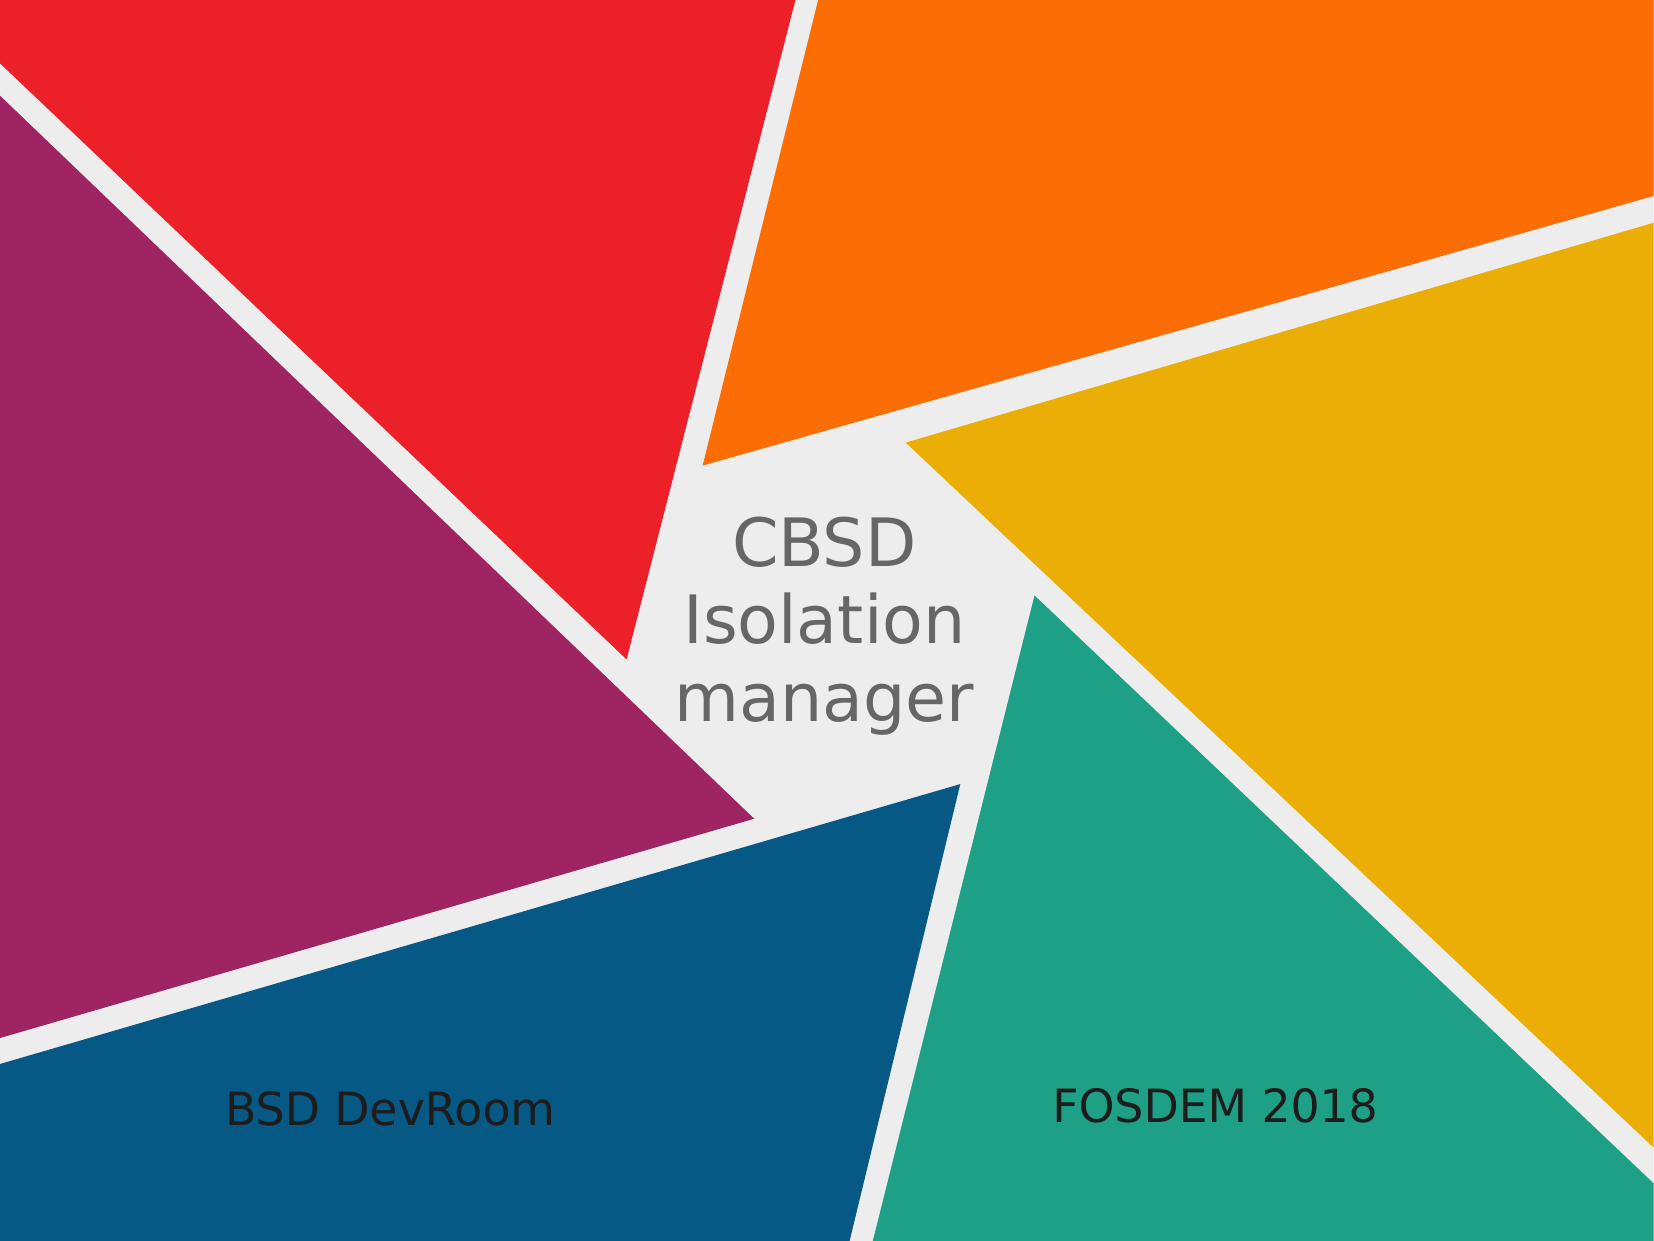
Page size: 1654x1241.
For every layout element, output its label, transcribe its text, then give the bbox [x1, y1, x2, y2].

text_box BSD DevRoom [180, 1020, 601, 1199]
subtitle CBSD Isolation manager [614, 418, 1035, 824]
text_box FOSDEM 2018 [1005, 1017, 1426, 1197]
